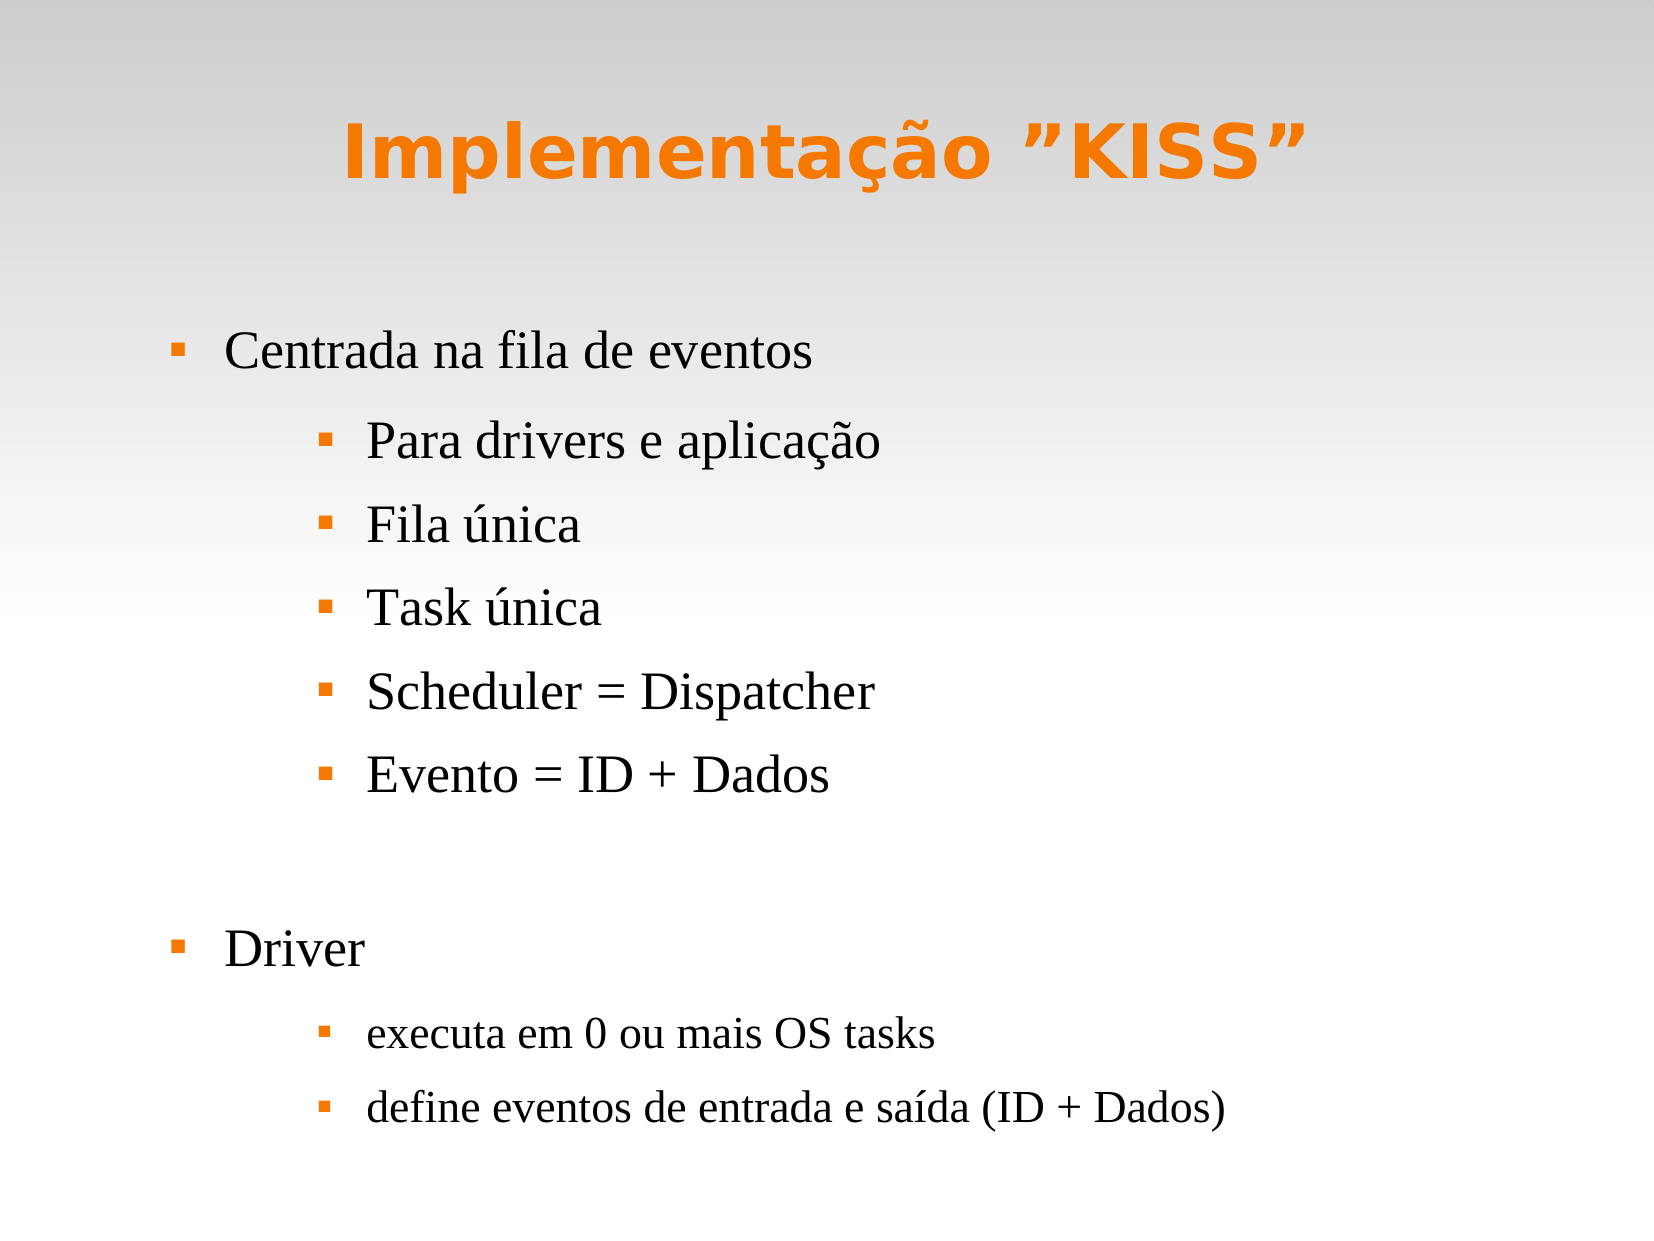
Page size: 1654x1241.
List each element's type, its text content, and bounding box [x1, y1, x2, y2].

list Centrada na fila de eventos Para drivers e aplicação Fila única Task única Scheduler = Dispatcher Evento = ID + Dados Driver executa em 0 ou mais OS tasks define eventos de entrada e saída (ID + Dados) [82, 231, 1571, 1192]
title Implementação ”KISS” [82, 49, 1571, 231]
